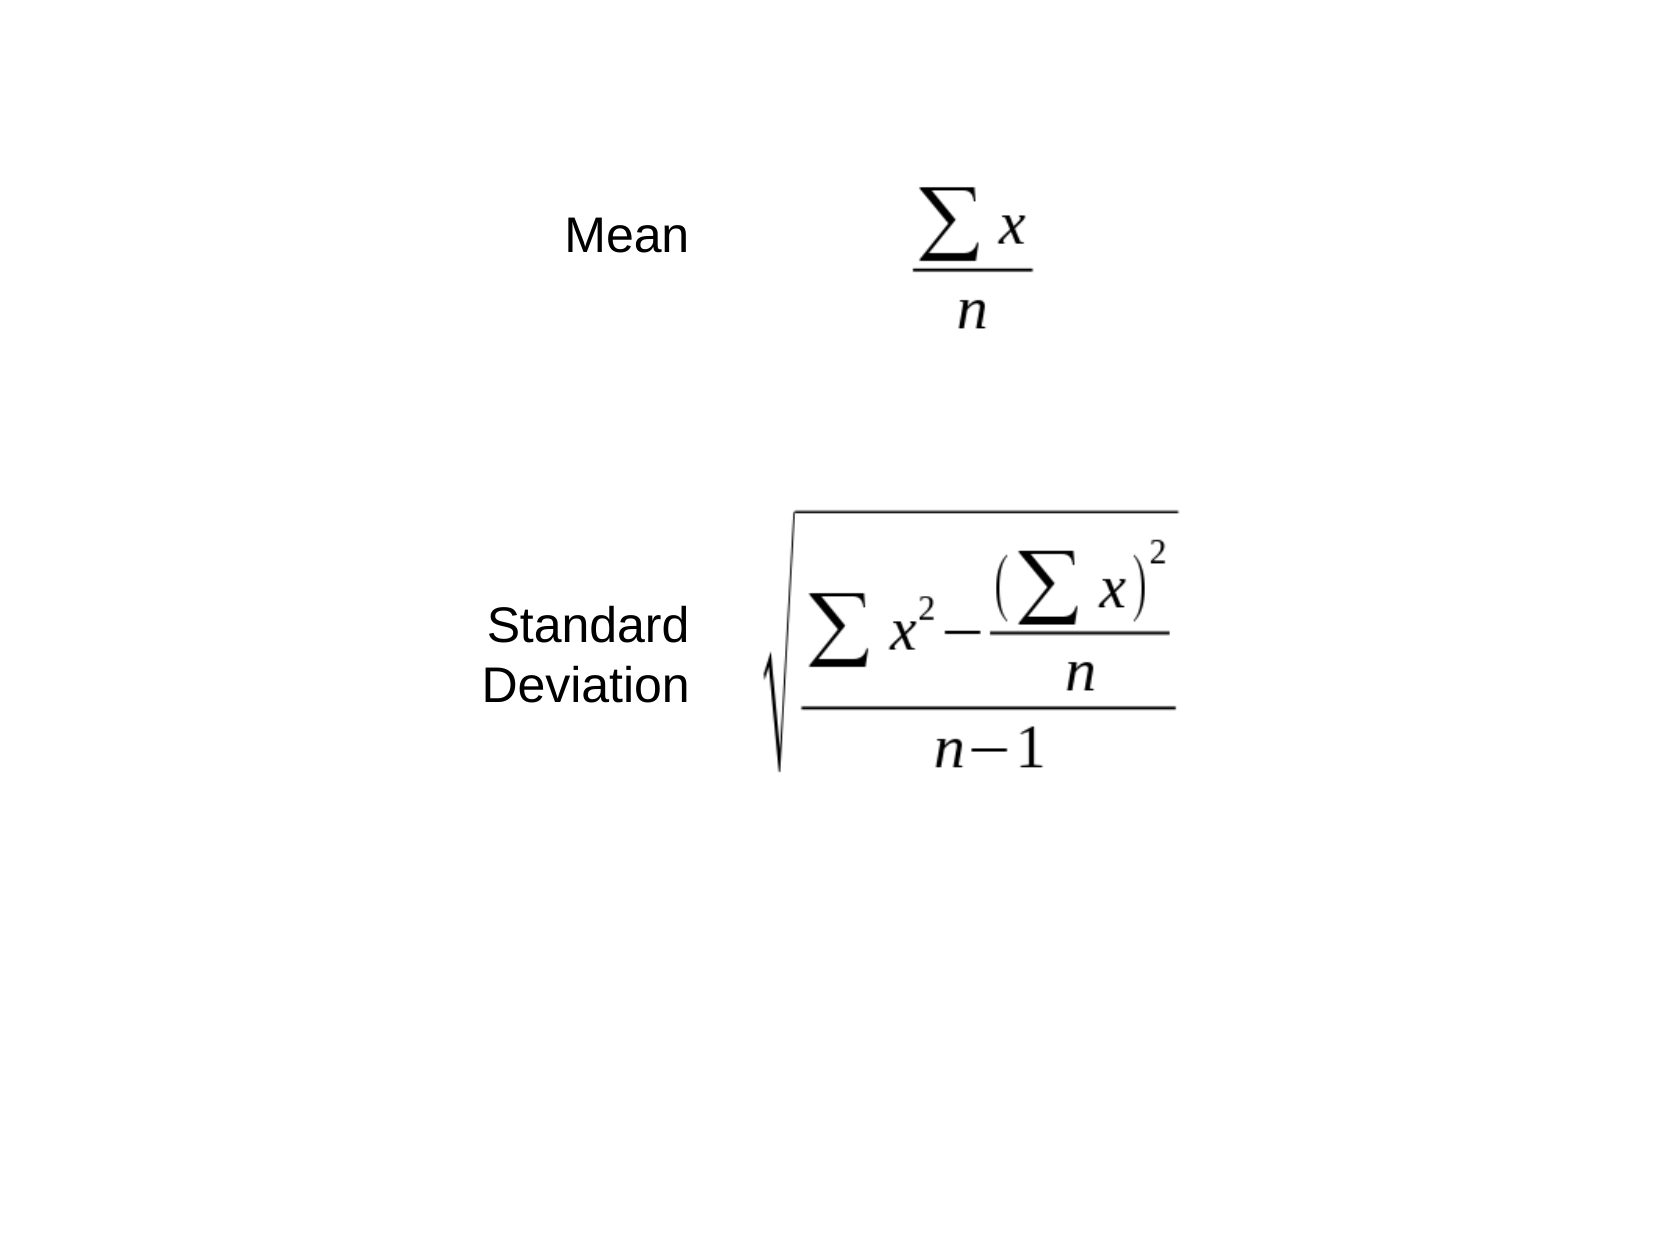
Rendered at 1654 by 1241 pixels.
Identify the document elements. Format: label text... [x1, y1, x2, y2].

picture [720, 479, 1245, 802]
text_box Standard Deviation [250, 584, 705, 783]
text_box Mean [451, 194, 704, 266]
picture [885, 164, 1068, 349]
